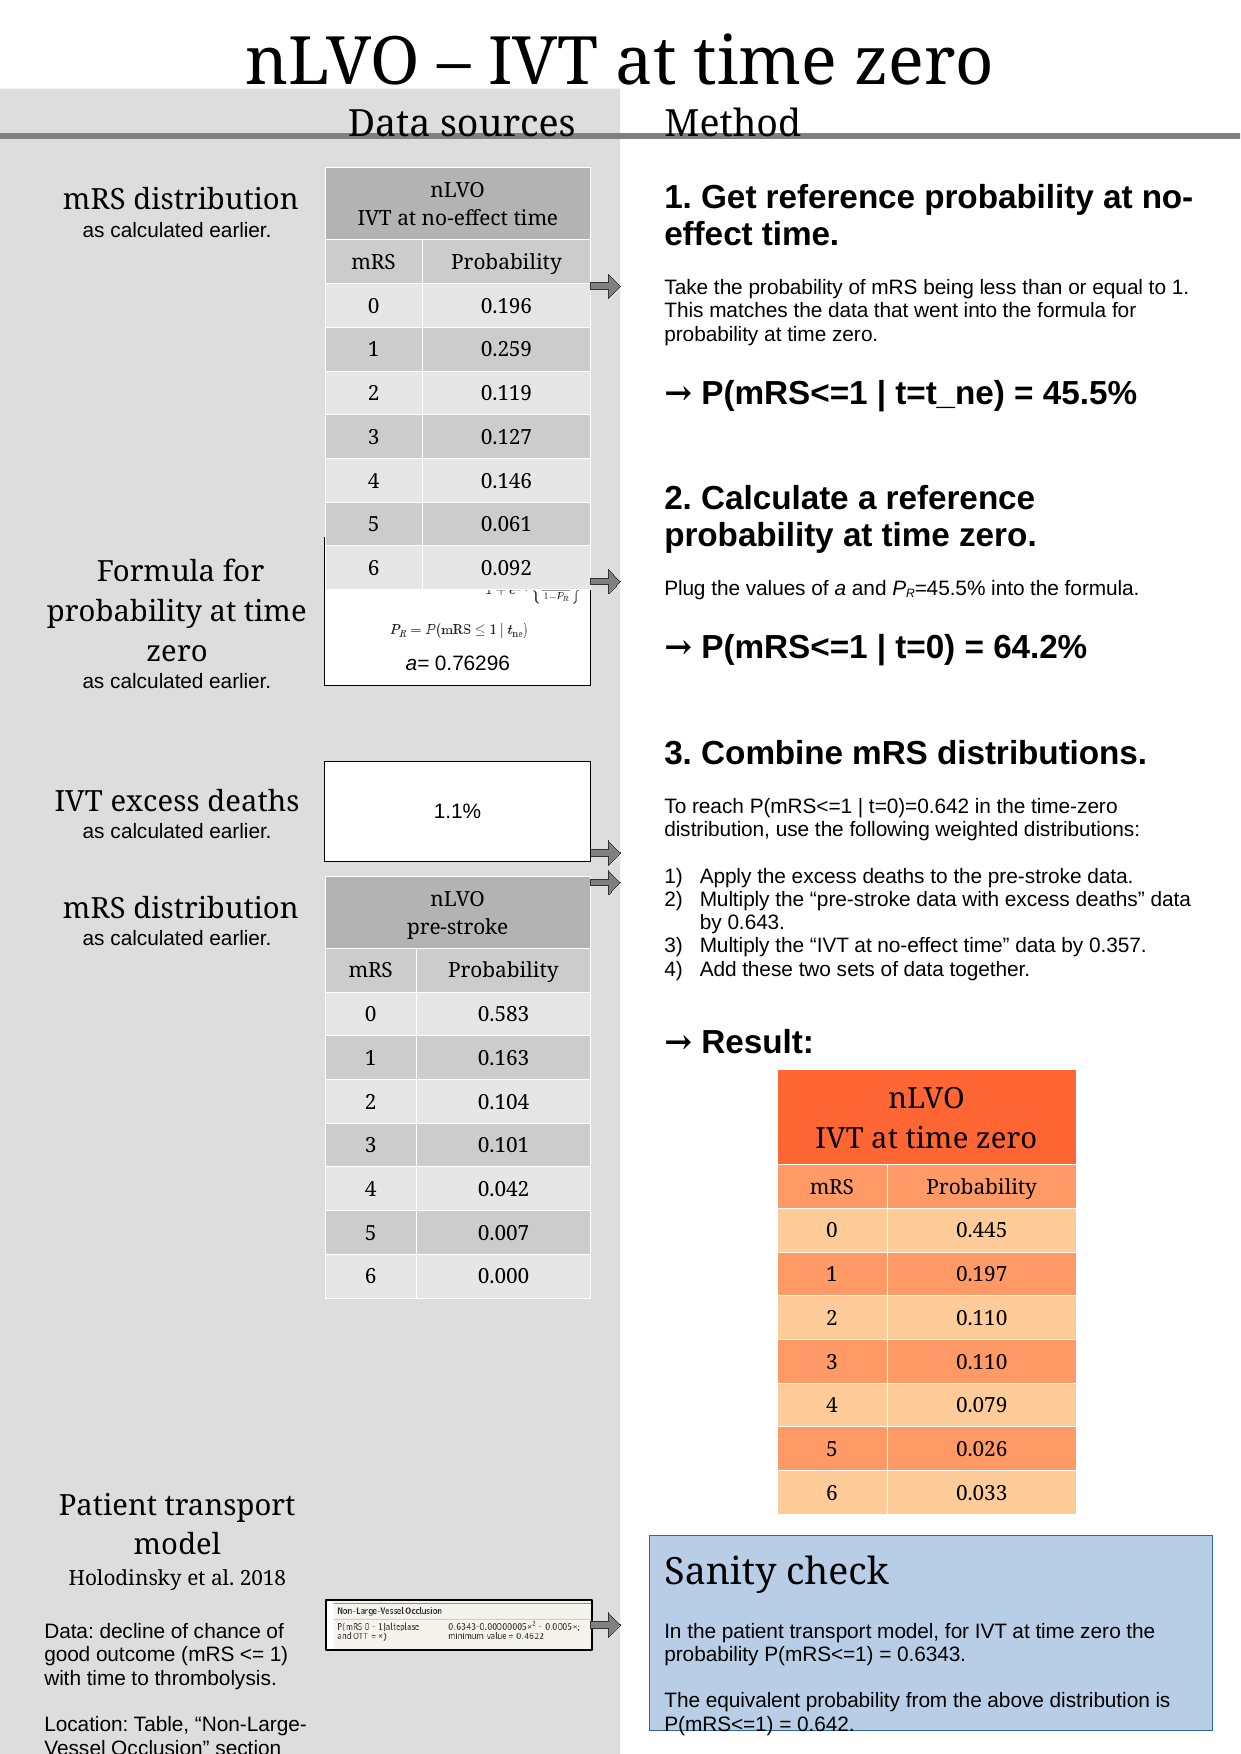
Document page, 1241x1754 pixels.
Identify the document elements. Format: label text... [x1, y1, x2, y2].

table_cell 0.042 [417, 1167, 590, 1210]
table_cell 0.127 [423, 415, 590, 458]
table_cell 0.079 [888, 1384, 1076, 1426]
table_cell 6 [326, 546, 422, 589]
table_cell 4 [778, 1384, 887, 1426]
table_cell 2 [778, 1296, 887, 1339]
table_cell 1 [326, 328, 422, 371]
text_box Sanity check In the patient transport model, for IVT at time zero the probability P(mRS<=1) = 0.6343. The equivalent probability from the above distribution is P(mRS<=1) = 0.642. [649, 1537, 1213, 1730]
table_cell 0.104 [417, 1080, 590, 1123]
table_cell 0.092 [423, 546, 590, 589]
text_box nLVO – IVT at time zero [0, 5, 1241, 88]
table_cell 0.007 [417, 1211, 590, 1254]
table_cell 4 [326, 1167, 416, 1210]
table_cell 3 [326, 415, 422, 458]
table_cell 0.163 [417, 1036, 590, 1079]
text_box a= 0.76296 [386, 643, 530, 684]
table_cell 3 [326, 1124, 416, 1166]
table_cell Probability [423, 240, 590, 283]
table_cell Probability [417, 949, 590, 992]
table_cell 0.061 [423, 503, 590, 545]
table_cell 2 [326, 1080, 416, 1123]
table_cell 6 [778, 1471, 887, 1514]
text_box Formula for probability at time zero as calculated earlier. [29, 543, 325, 674]
text_box Patient transport model Holodinsky et al. 2018 Data: decline of chance of good outcome (mRS <= 1) with time to thrombolysis. Location: Table, “Non-Large-Vessel Occlusion” section [29, 1476, 325, 1732]
text_box 1.1% [324, 761, 591, 862]
table_cell 4 [326, 459, 422, 502]
table_cell 0.196 [423, 284, 590, 327]
table_cell 0.146 [423, 459, 590, 502]
table_cell 0.033 [888, 1471, 1076, 1514]
text_box Method [649, 89, 1211, 146]
text_box [590, 1612, 621, 1638]
table_header nLVO pre-stroke [326, 877, 590, 948]
table_cell 0.026 [888, 1427, 1076, 1470]
table_cell 0.119 [423, 372, 590, 414]
table_cell 0.259 [423, 328, 590, 371]
table_cell Probability [888, 1165, 1076, 1208]
table_cell mRS [326, 949, 416, 992]
table_cell 6 [326, 1255, 416, 1298]
text_box [590, 870, 621, 895]
text_box [324, 590, 591, 686]
text_box [590, 569, 621, 594]
table_cell 0.445 [888, 1209, 1076, 1252]
text_box [591, 840, 621, 866]
table_cell 0.110 [888, 1296, 1076, 1339]
table_cell 0 [778, 1209, 887, 1252]
text_box Data sources [29, 89, 591, 146]
table_header nLVO IVT at time zero [778, 1070, 1076, 1164]
text_box mRS distribution as calculated earlier. [29, 171, 325, 302]
table_cell 0.101 [417, 1124, 590, 1166]
table_cell 0.583 [417, 993, 590, 1035]
table_cell 5 [326, 503, 422, 545]
picture [326, 1600, 591, 1649]
table_cell 0.110 [888, 1340, 1076, 1383]
table_cell 0 [326, 993, 416, 1035]
table_cell 2 [326, 372, 422, 414]
table_cell 0.197 [888, 1253, 1076, 1295]
table_cell 0 [326, 284, 422, 327]
text_box IVT excess deaths as calculated earlier. [29, 761, 324, 862]
text_box [590, 274, 621, 299]
table_cell mRS [778, 1165, 887, 1208]
table_cell 1 [326, 1036, 416, 1079]
table_cell 3 [778, 1340, 887, 1383]
text_box mRS distribution as calculated earlier. [29, 879, 325, 1010]
table_cell 0.000 [417, 1255, 590, 1298]
table_cell mRS [326, 240, 422, 283]
picture [328, 590, 583, 643]
table_cell 1 [778, 1253, 887, 1295]
table_header nLVO IVT at no-effect time [326, 168, 590, 239]
table_cell 5 [778, 1427, 887, 1470]
table_cell 5 [326, 1211, 416, 1254]
text_box 1. Get reference probability at no-effect time. Take the probability of mRS being less than or equal to 1. This matches the data that went into the formula for probability at time zero. → P(mRS<=1 | t=t_ne) = 45.5% 2. Calculate a reference probability at time zero. Plug the values of a and PR=45.5% into the formula. → P(mRS<=1 | t=0) = 64.2% 3. Combine mRS distributions. To reach P(mRS<=1 | t=0)=0.642 in the time-zero distribution, use the following weighted distributions: Apply the excess deaths to the pre-stroke data. Multiply the “pre-stroke data with excess deaths” data by 0.643. Multiply the “IVT at no-effect time” data by 0.357. Add these two sets of data together. → Result: [649, 171, 1211, 1051]
